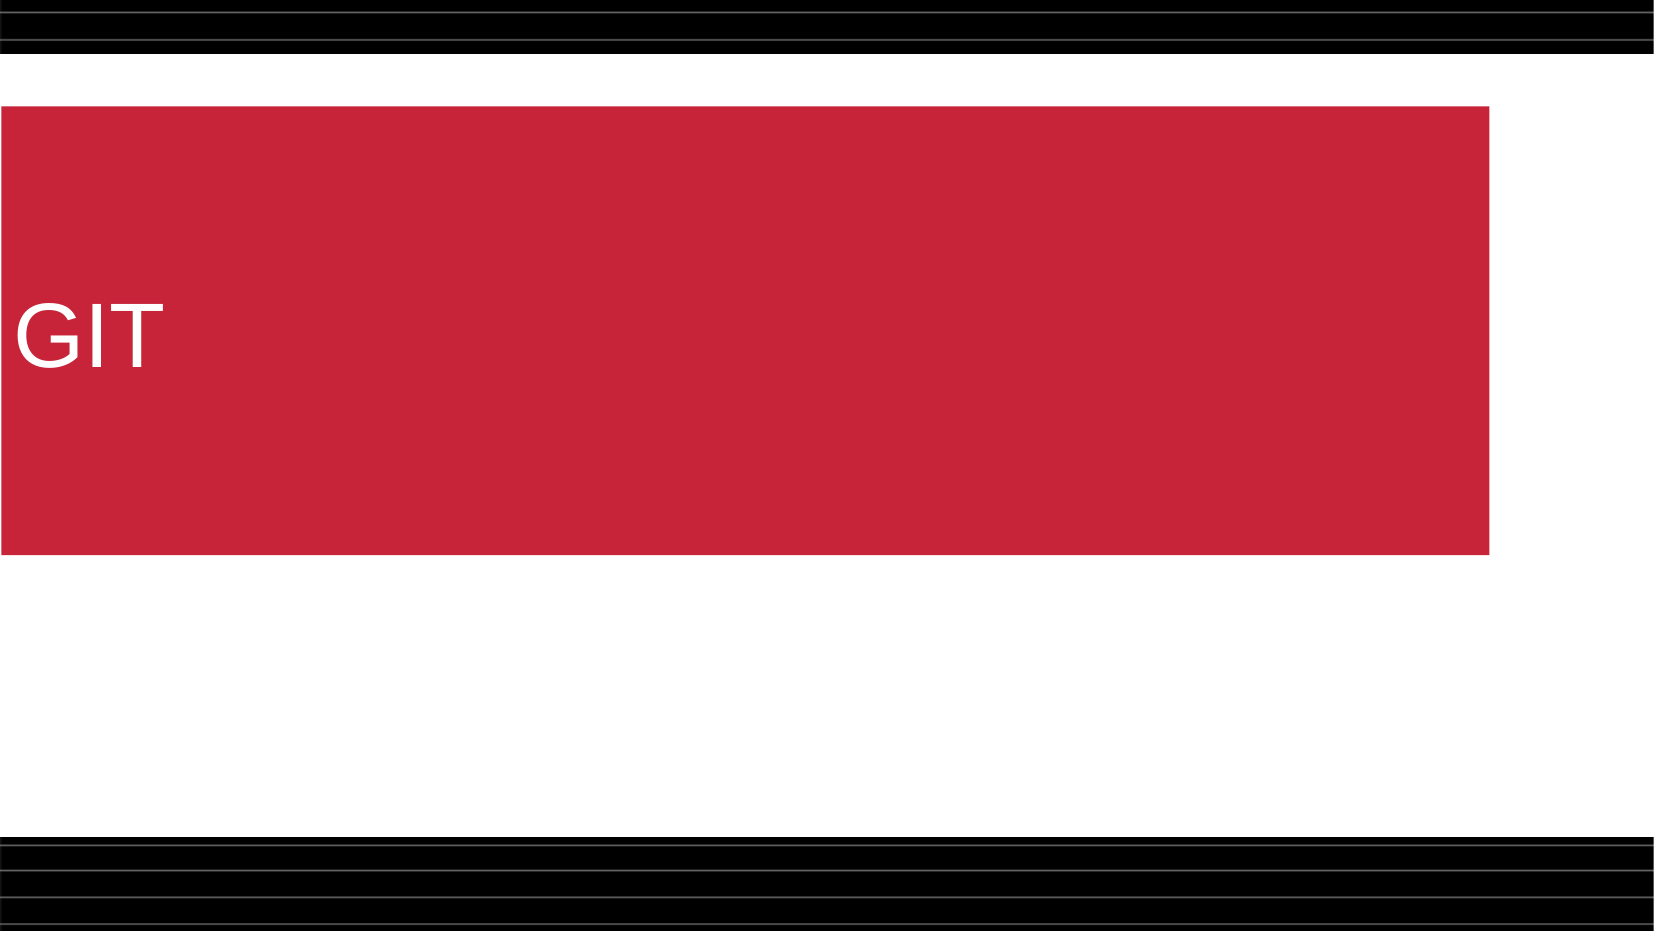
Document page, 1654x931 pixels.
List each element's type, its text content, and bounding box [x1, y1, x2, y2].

title GIT [1, 106, 1490, 556]
